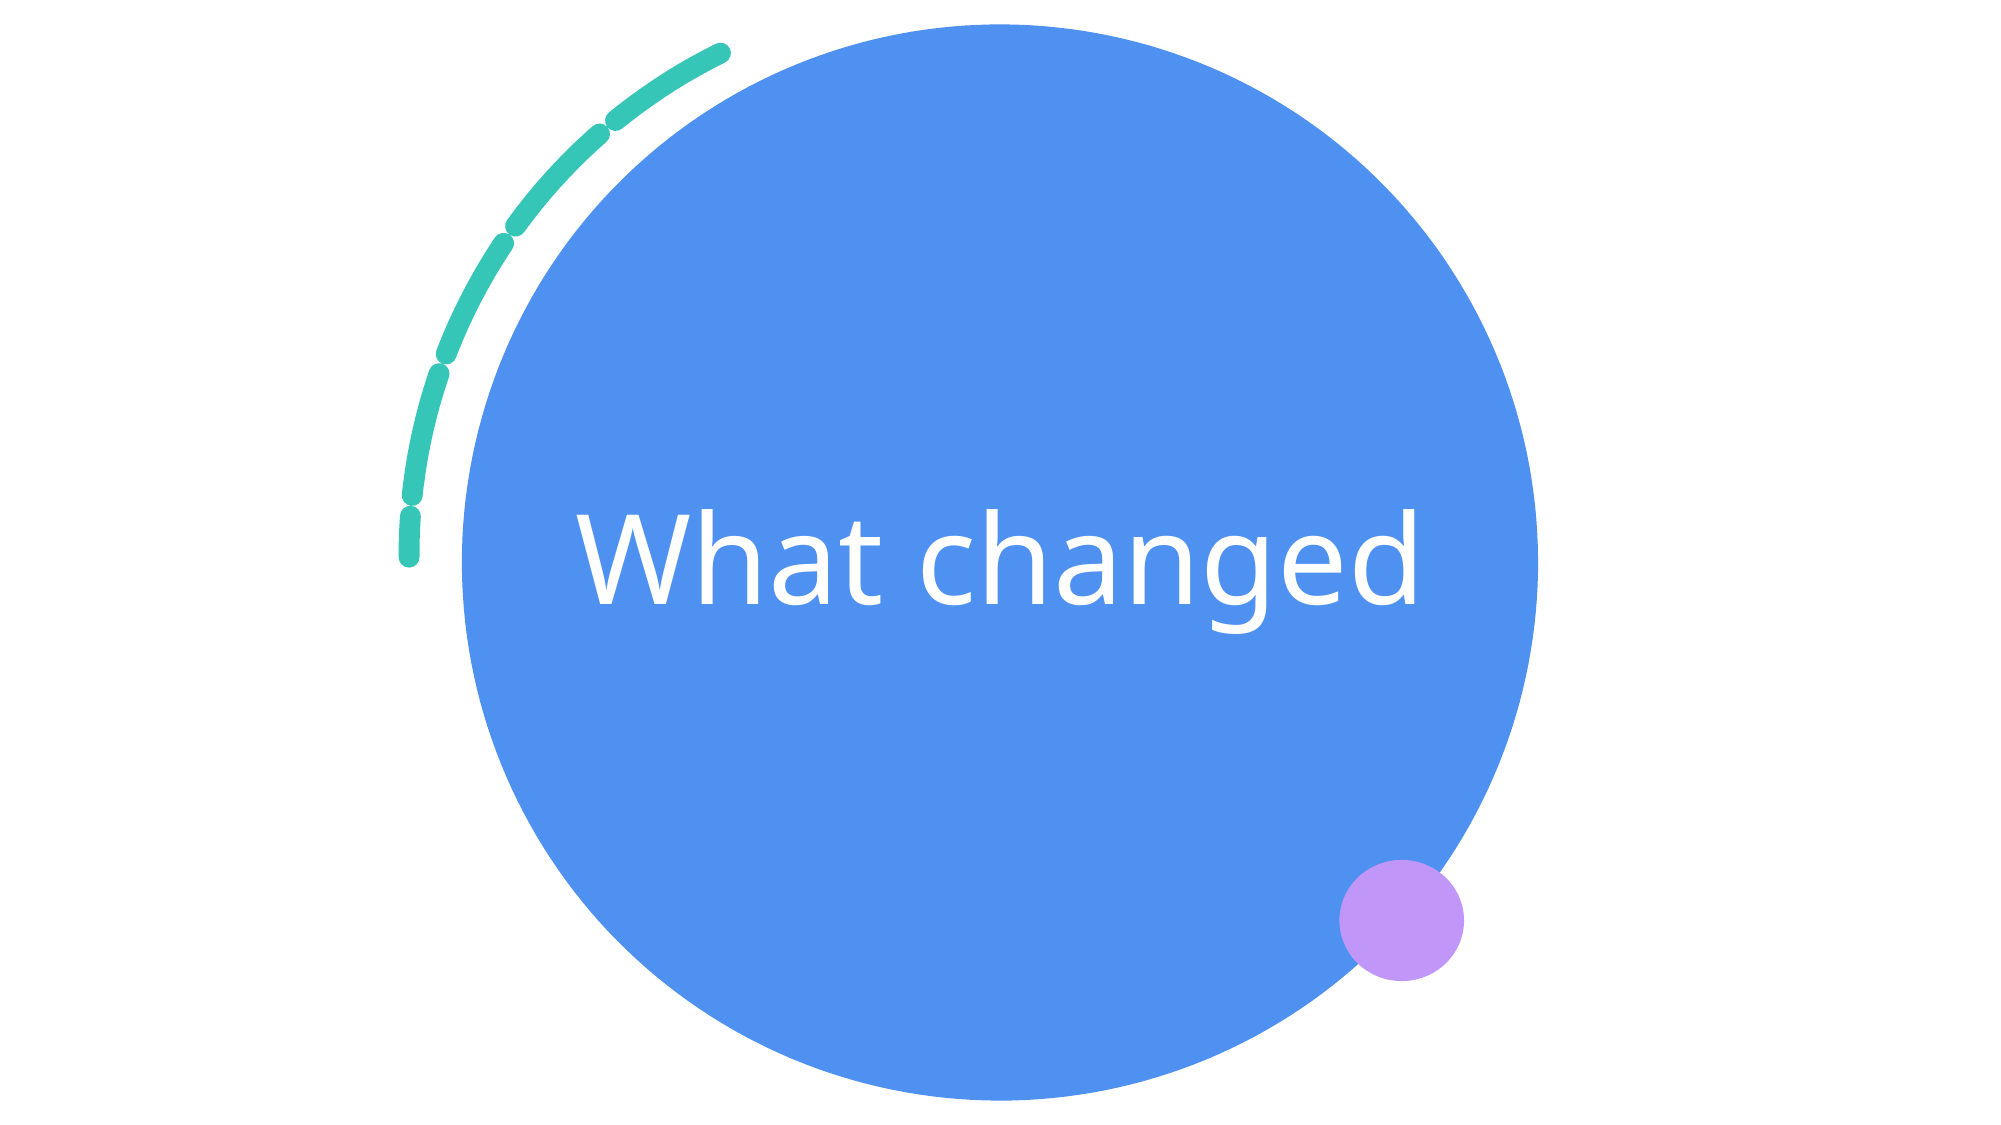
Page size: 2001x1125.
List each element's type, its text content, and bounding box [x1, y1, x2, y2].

title What changed [544, 226, 1457, 639]
